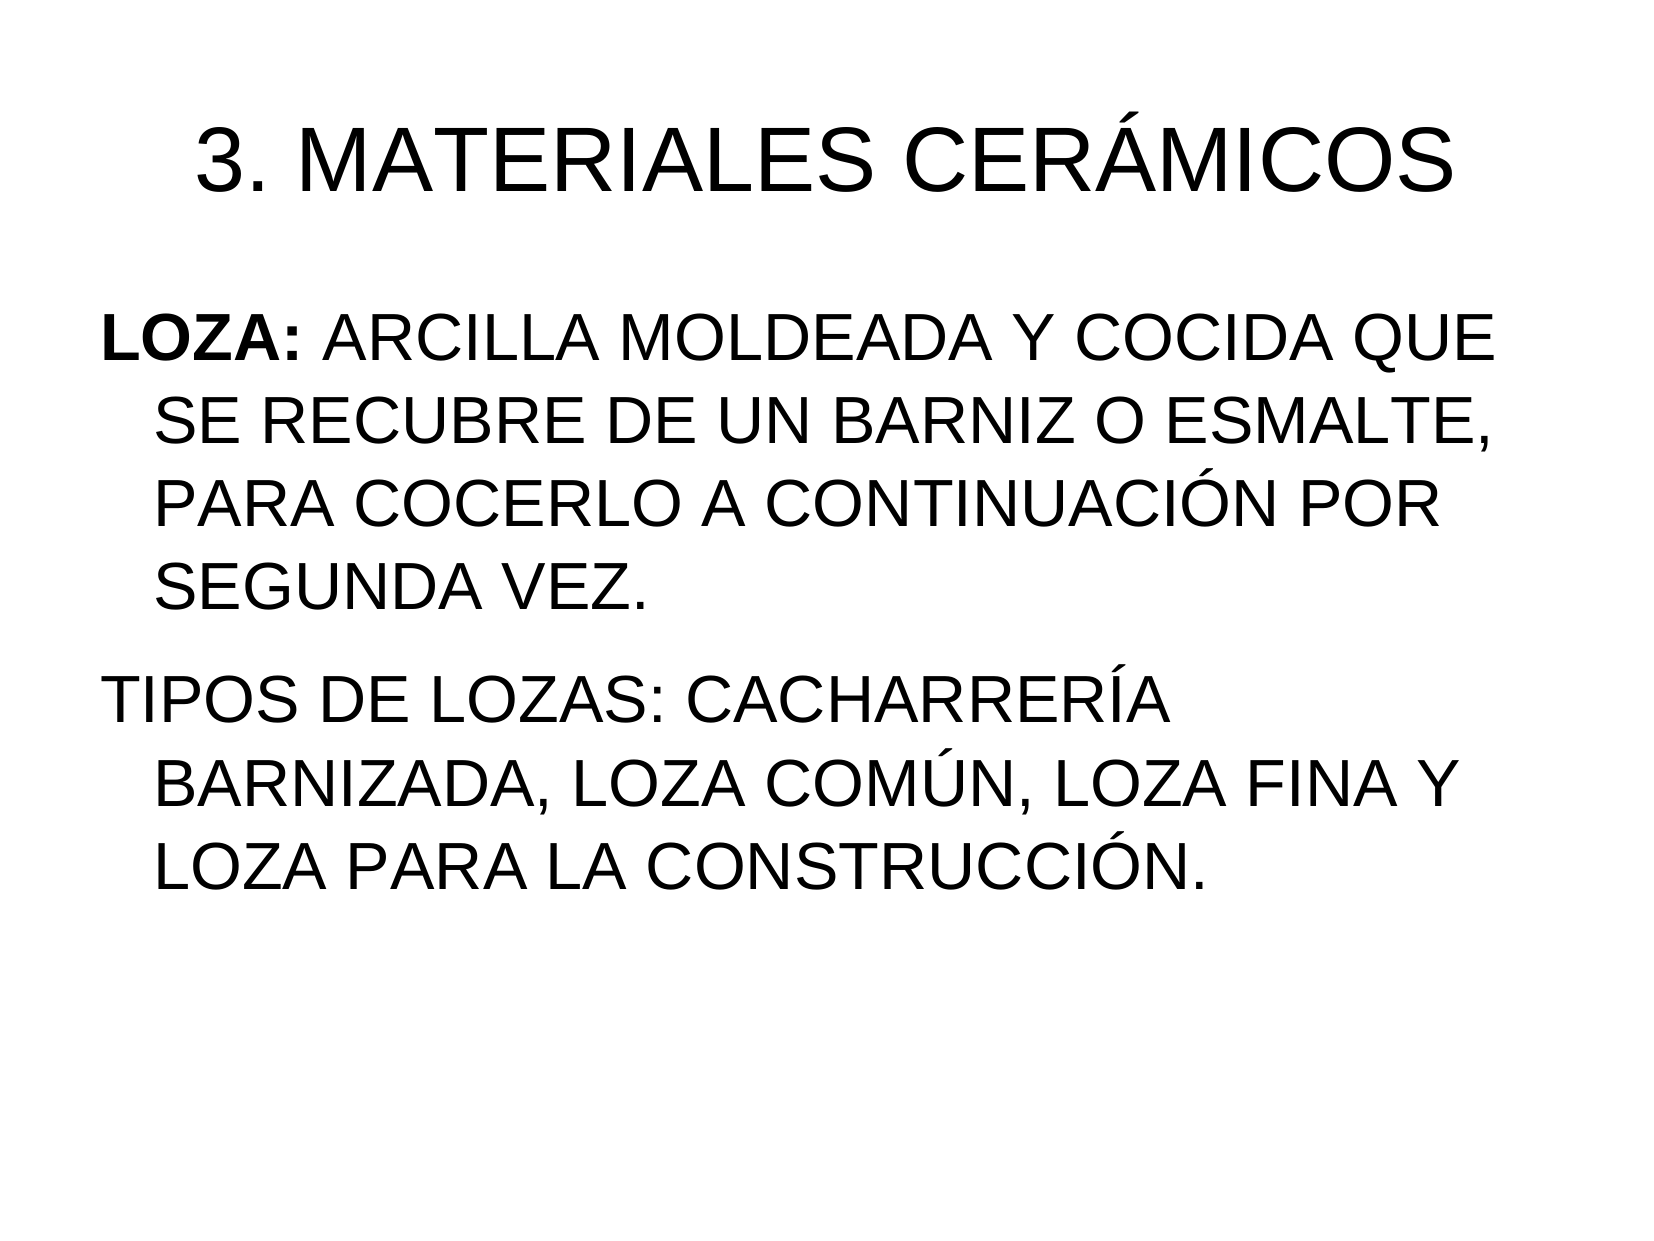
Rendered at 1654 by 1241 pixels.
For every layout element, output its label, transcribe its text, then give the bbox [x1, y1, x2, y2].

list LOZA: ARCILLA MOLDEADA Y COCIDA QUE SE RECUBRE DE UN BARNIZ O ESMALTE, PARA COCERLO A CONTINUACIÓN POR SEGUNDA VEZ. TIPOS DE LOZAS: CACHARRERÍA BARNIZADA, LOZA COMÚN, LOZA FINA Y LOZA PARA LA CONSTRUCCIÓN. [82, 290, 1571, 1109]
title 3. MATERIALES CERÁMICOS [82, 56, 1571, 249]
